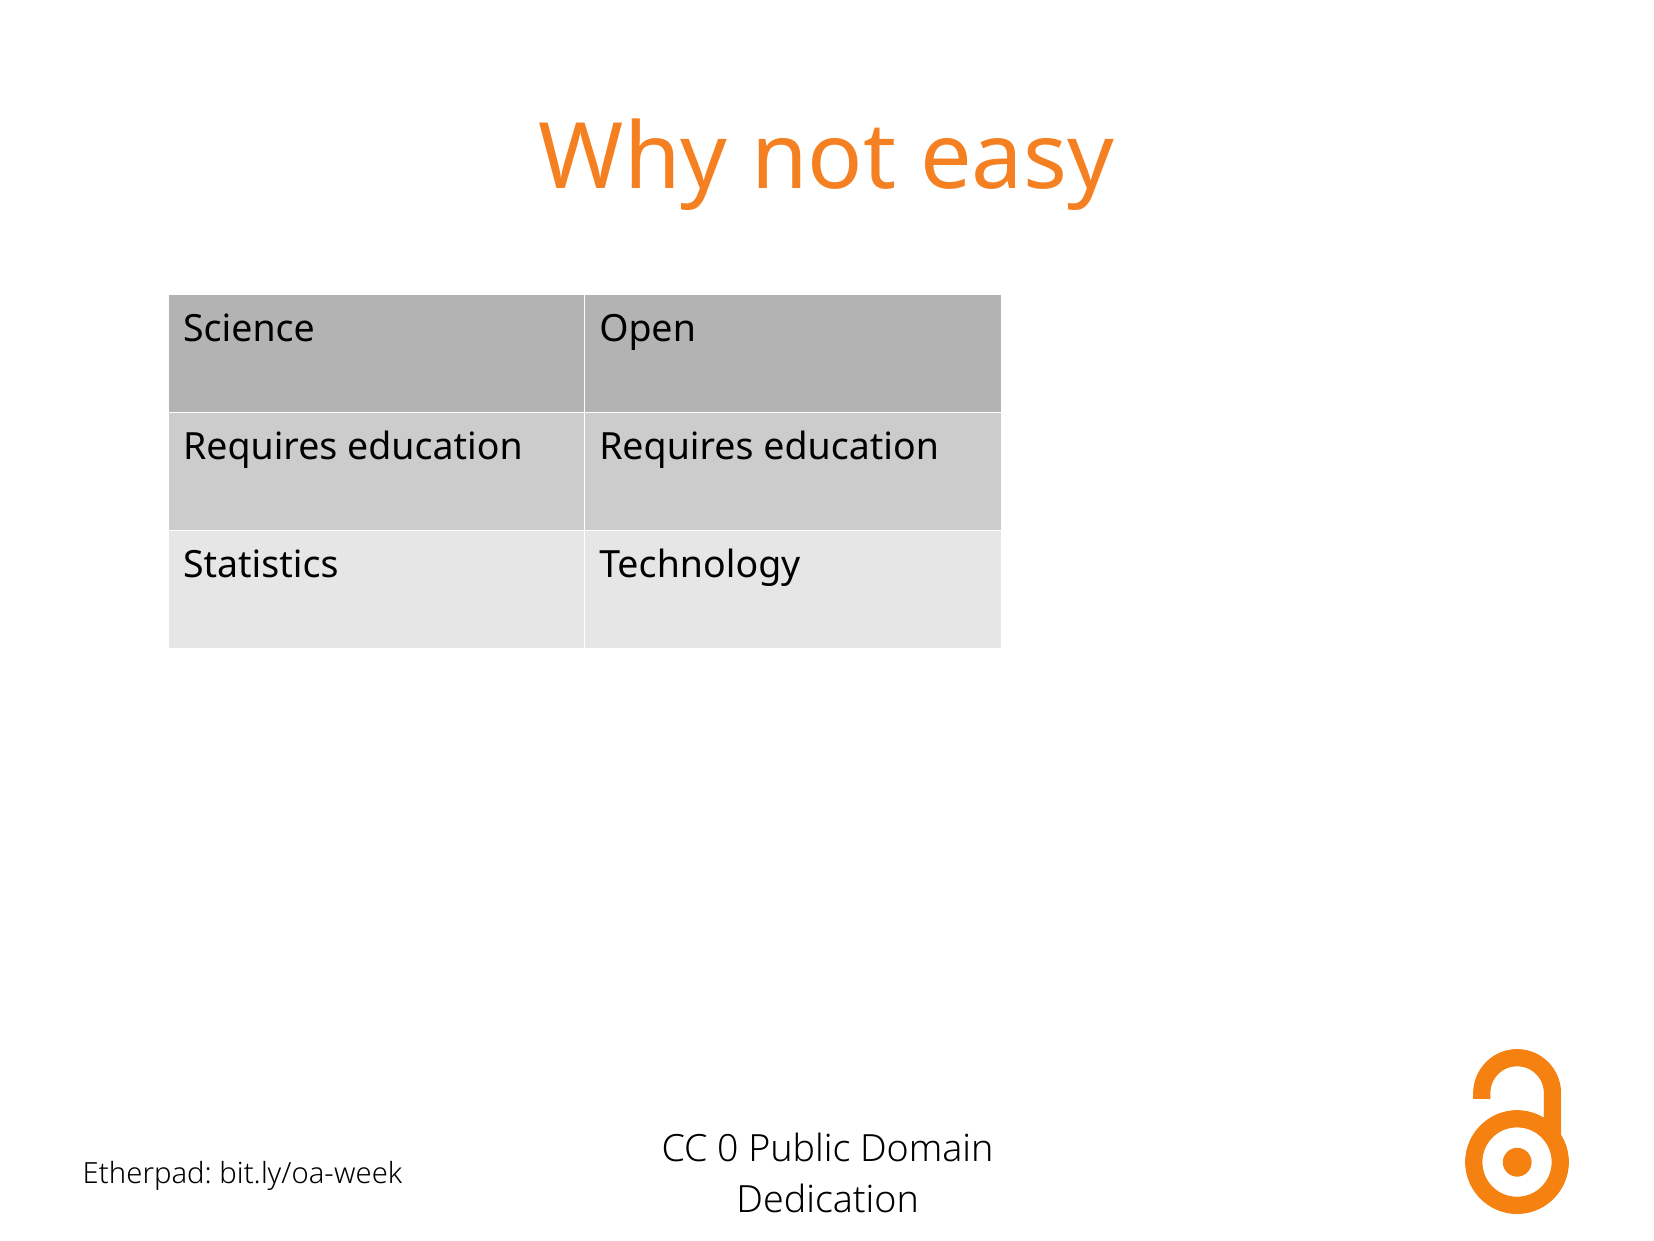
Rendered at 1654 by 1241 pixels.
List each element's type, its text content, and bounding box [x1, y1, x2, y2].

title Why not easy [82, 49, 1571, 257]
table_cell Technology [585, 531, 1001, 648]
table_cell Requires education [169, 413, 584, 530]
table_cell Requires education [585, 413, 1001, 530]
table_header Science [169, 295, 584, 412]
picture [1463, 1047, 1571, 1216]
table_header Open [585, 295, 1001, 412]
table_cell Statistics [169, 531, 584, 648]
